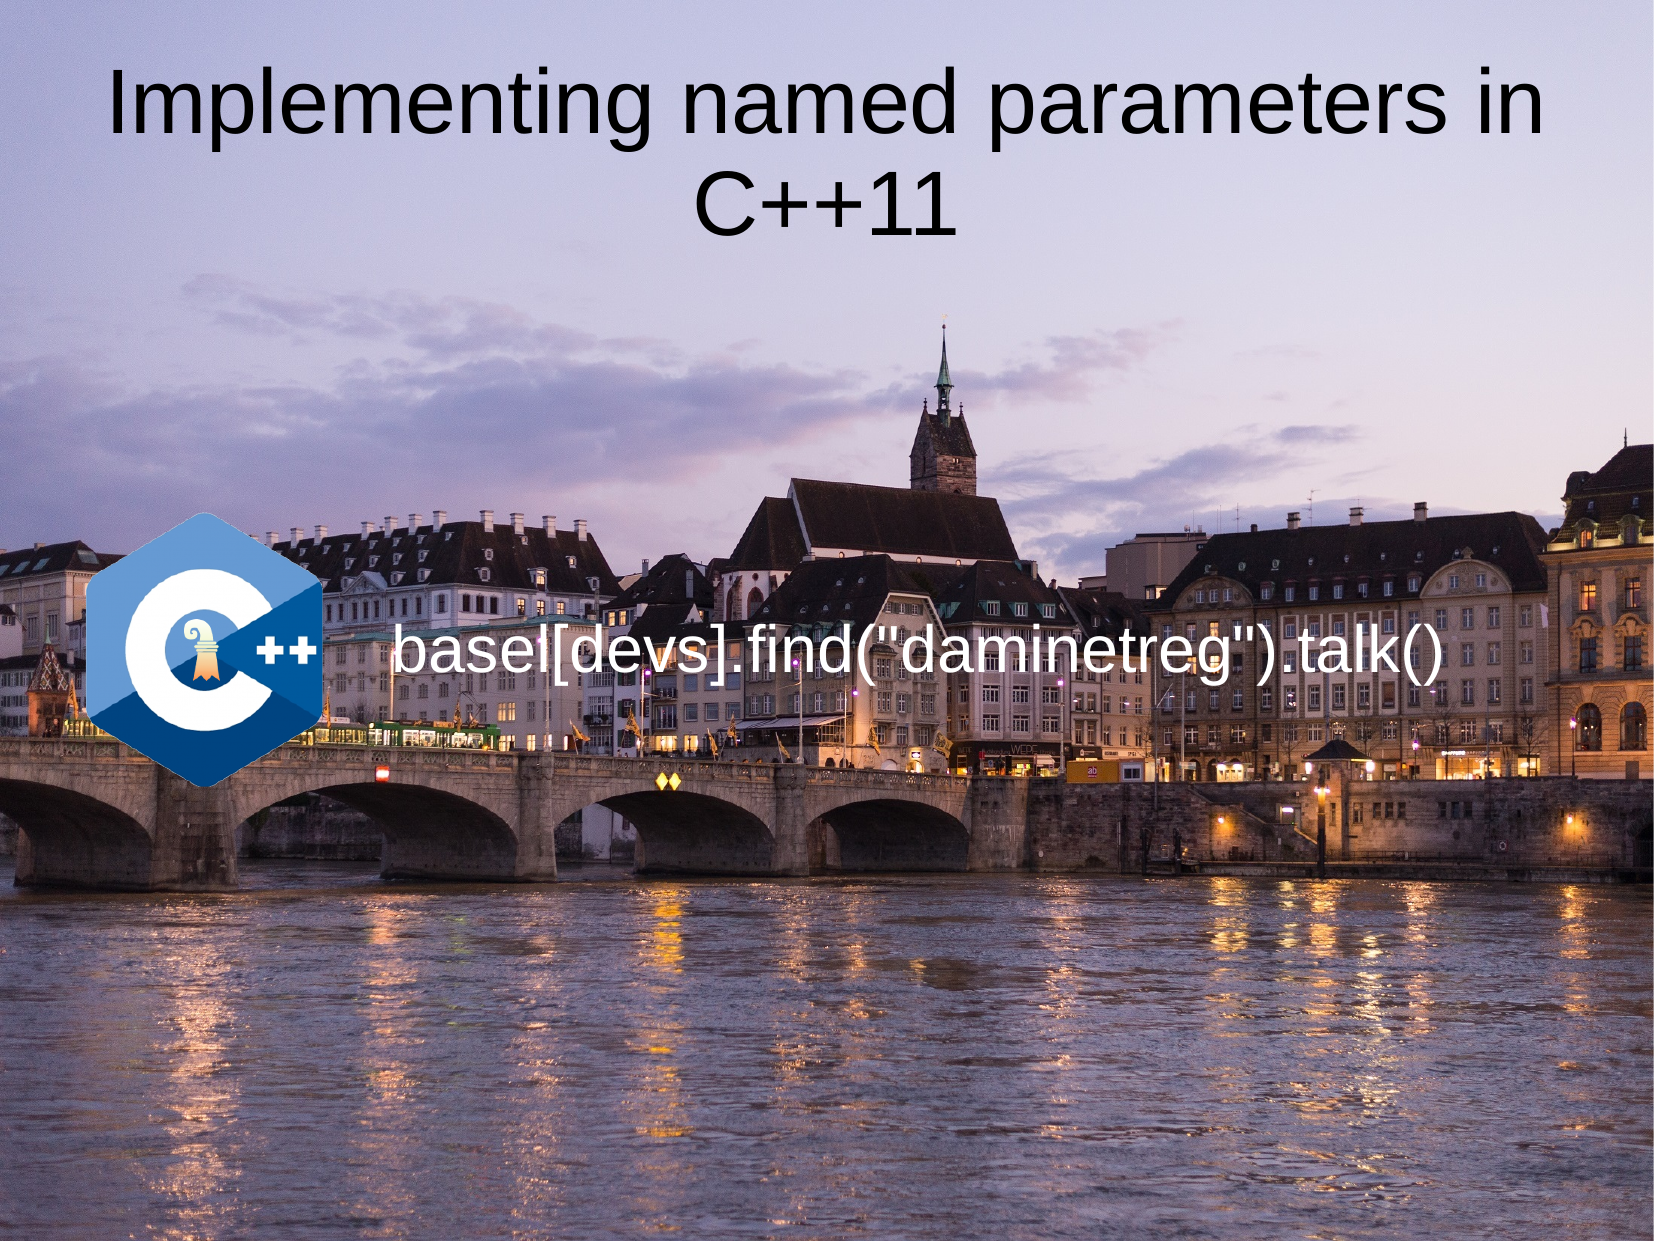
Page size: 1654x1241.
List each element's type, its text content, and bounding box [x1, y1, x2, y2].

title Implementing named parameters in C++11 [82, 49, 1571, 257]
picture [0, 0, 1654, 1241]
subtitle basel[devs].find("daminetreg").talk() [82, 290, 1571, 1010]
